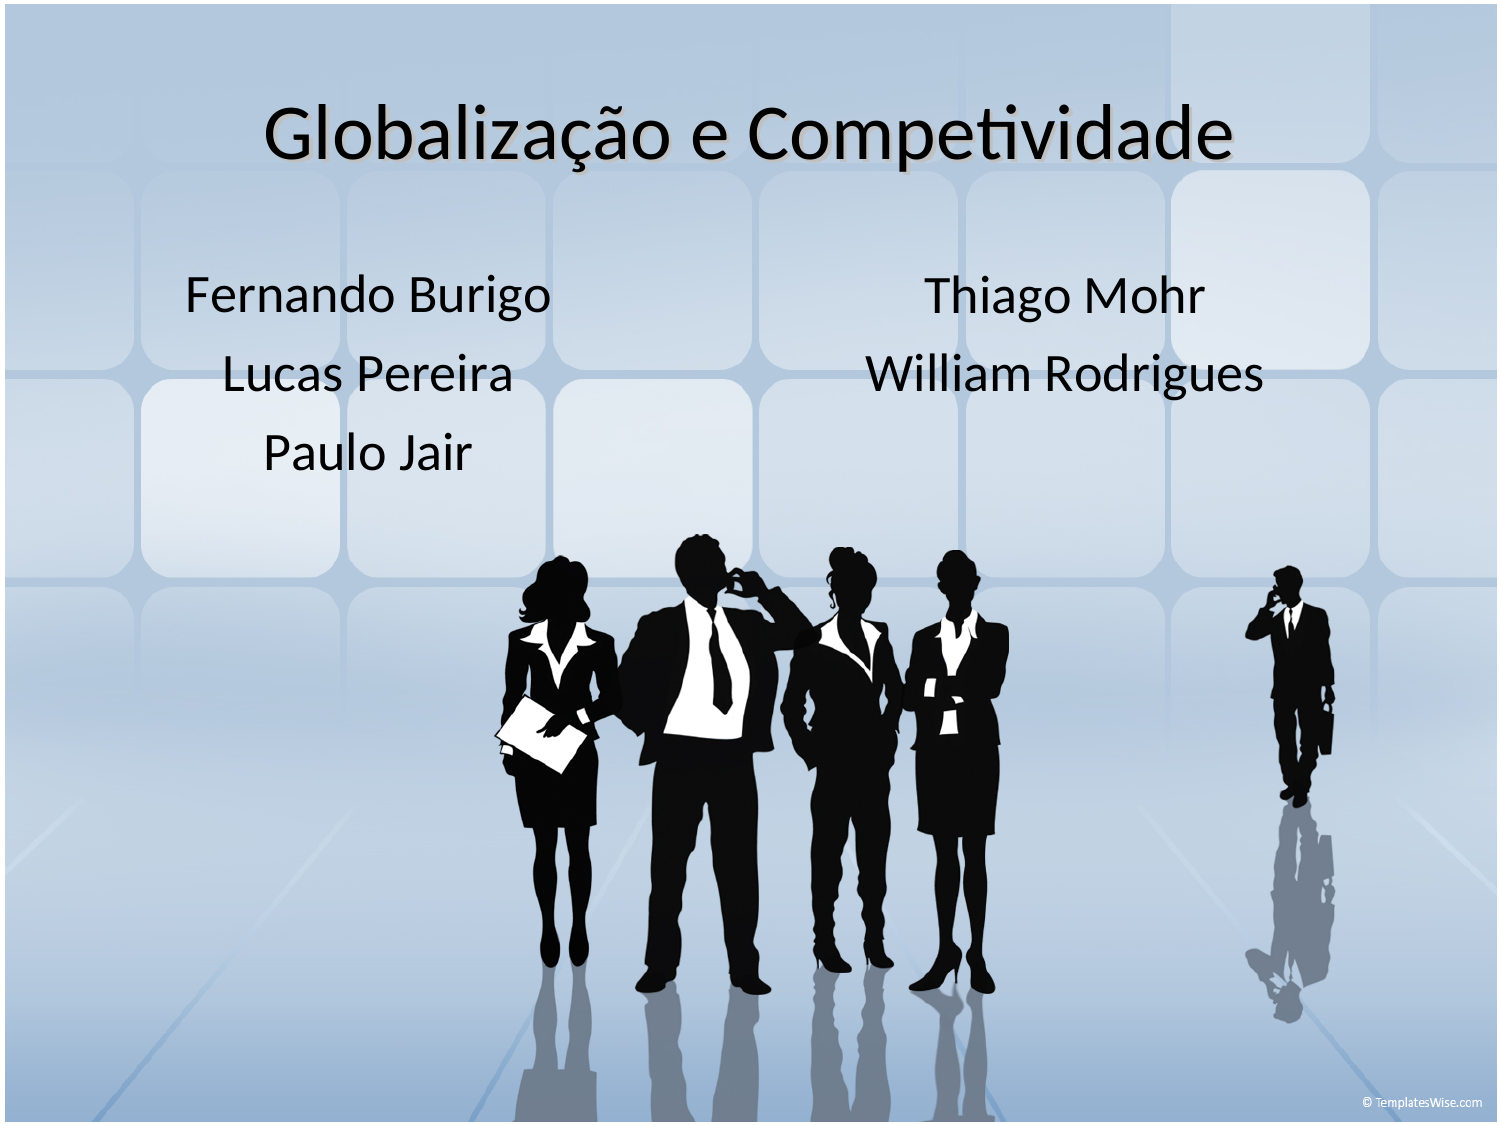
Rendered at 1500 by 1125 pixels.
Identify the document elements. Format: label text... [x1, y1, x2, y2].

title Globalização e Competividade [112, 63, 1388, 193]
text_box Thiago Mohr William Rodrigues [702, 251, 1429, 410]
text_box Fernando Burigo Lucas Pereira Paulo Jair [5, 251, 732, 489]
picture [0, 0, 1500, 1125]
